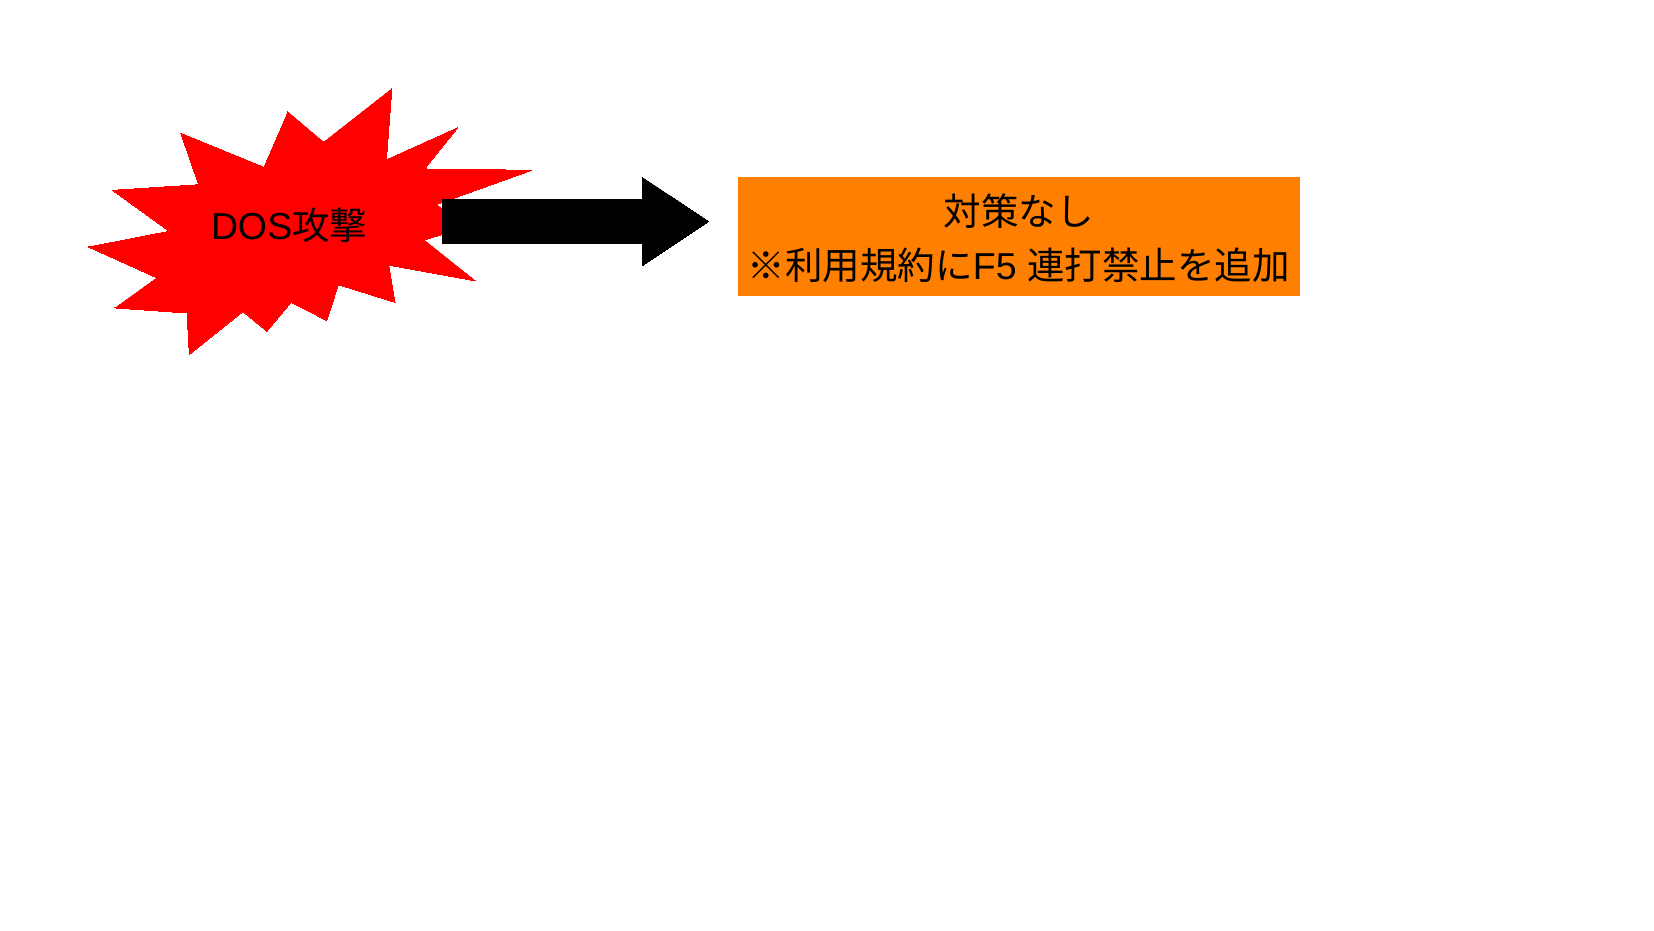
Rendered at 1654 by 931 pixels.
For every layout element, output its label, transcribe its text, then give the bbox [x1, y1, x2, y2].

text_box DOS攻撃 [88, 88, 532, 355]
text_box [442, 177, 709, 266]
text_box 対策なし ※利用規約にF5 連打禁止を追加 [738, 177, 1300, 296]
